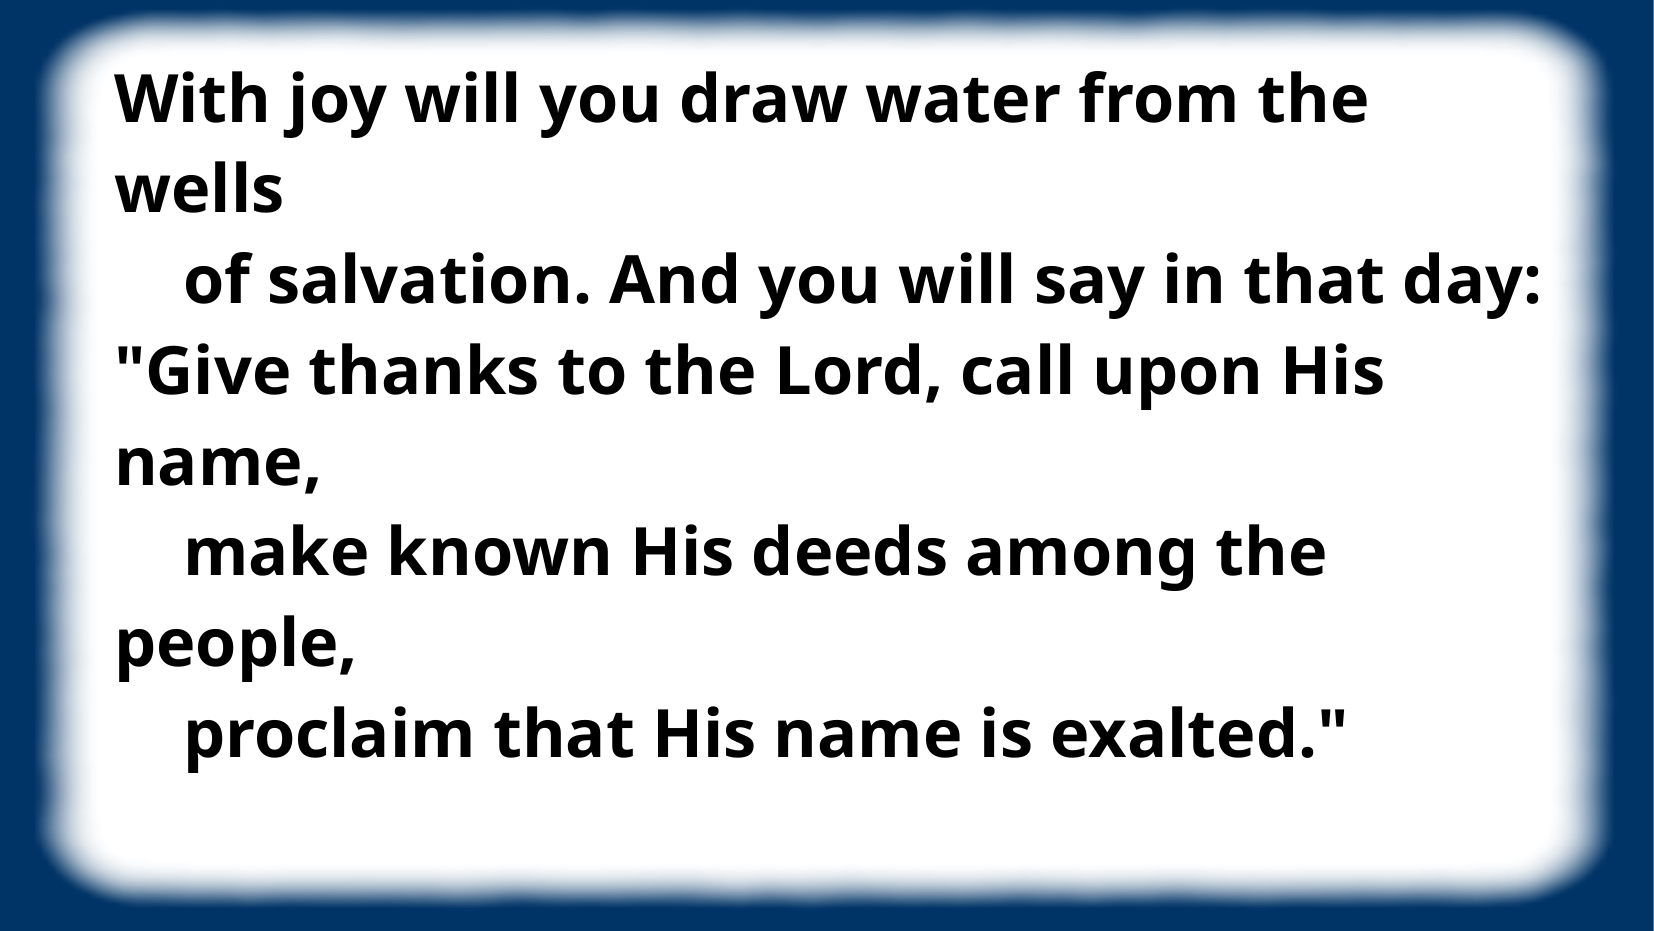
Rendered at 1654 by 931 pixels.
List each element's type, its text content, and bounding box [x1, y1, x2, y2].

picture [0, 0, 1654, 931]
text_box With joy will you draw water from the wells of salvation. And you will say in that day: "Give thanks to the Lord, call upon His name, make known His deeds among the people, proclaim that His name is exalted." [99, 43, 1570, 503]
